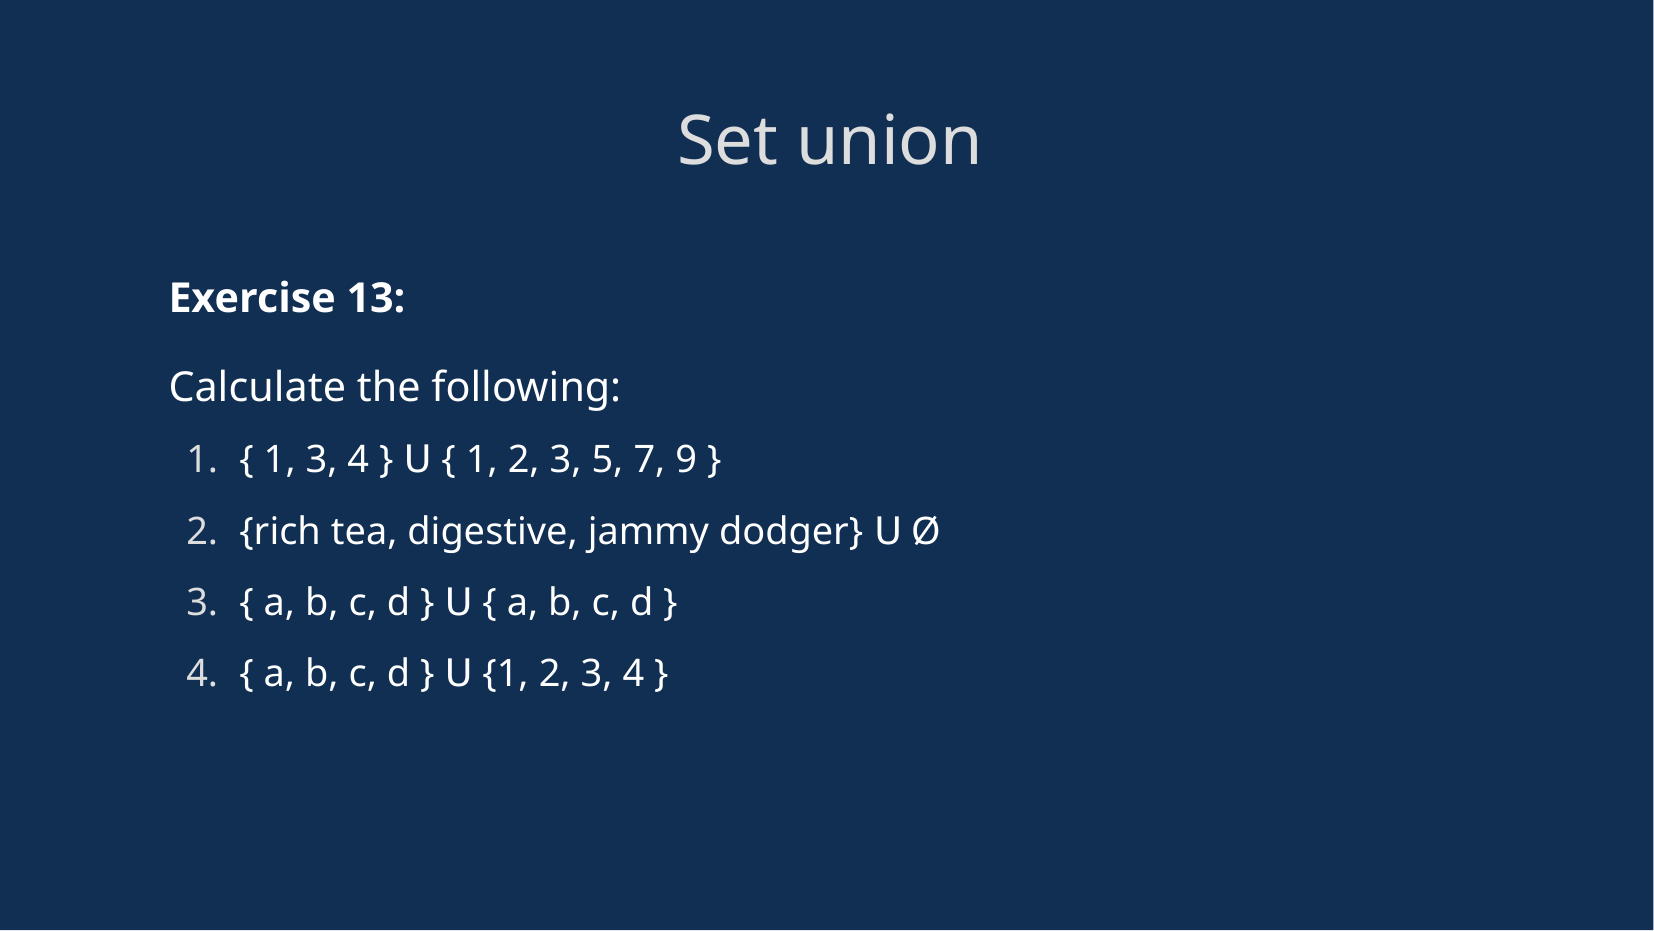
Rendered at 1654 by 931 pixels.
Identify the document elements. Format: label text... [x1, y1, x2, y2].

title Set union [97, 56, 1563, 220]
list Exercise 13: Calculate the following: { 1, 3, 4 } 𝖴 { 1, 2, 3, 5, 7, 9 } {rich tea, digestive, jammy dodger} 𝖴 Ø { a, b, c, d } 𝖴 { a, b, c, d } { a, b, c, d } 𝖴 {1, 2, 3, 4 } [97, 268, 1563, 806]
